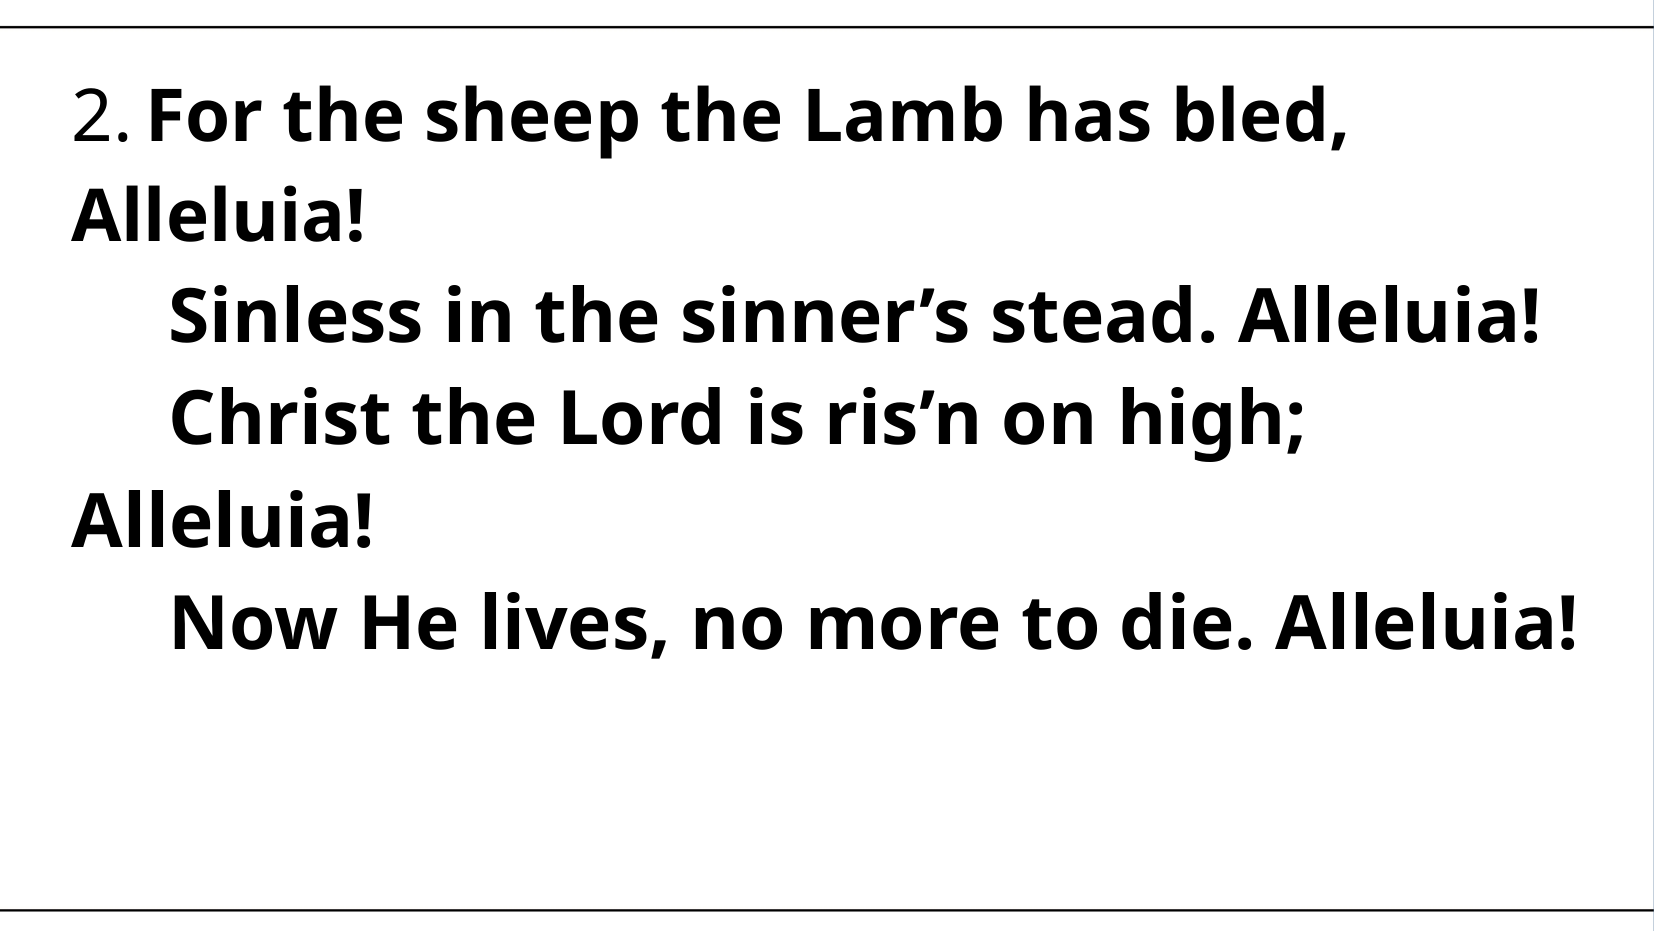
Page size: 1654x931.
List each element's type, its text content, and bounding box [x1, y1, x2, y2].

picture [0, 0, 1654, 931]
text_box 2. For the sheep the Lamb has bled, Alleluia! Sinless in the sinner’s stead. Alleluia! Christ the Lord is ris’n on high; Alleluia! Now He lives, no more to die. Alleluia! [56, 56, 1602, 468]
